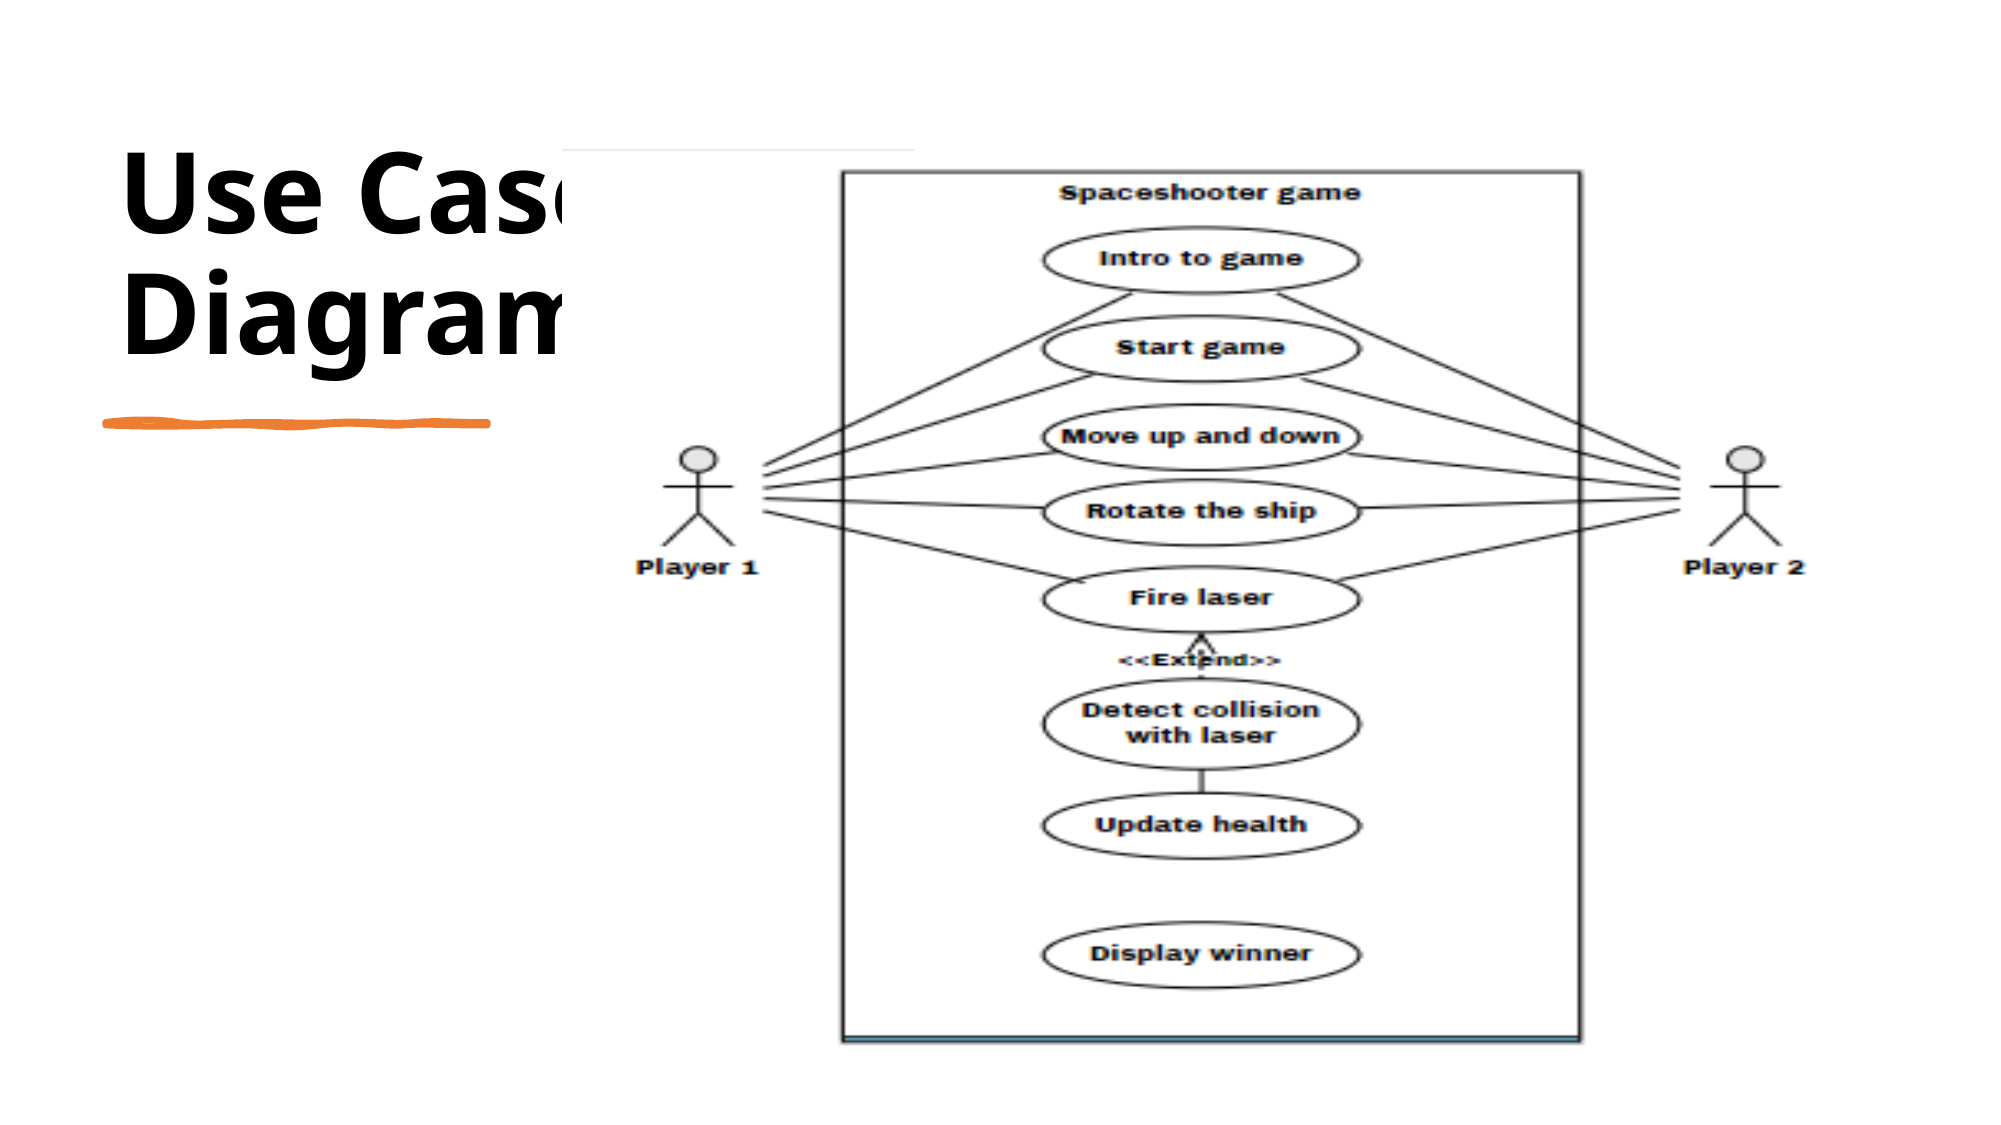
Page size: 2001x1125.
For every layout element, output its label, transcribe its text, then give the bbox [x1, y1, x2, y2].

title Use Case Diagram [103, 104, 938, 387]
picture [562, 149, 1876, 1090]
text_box [105, 420, 488, 427]
